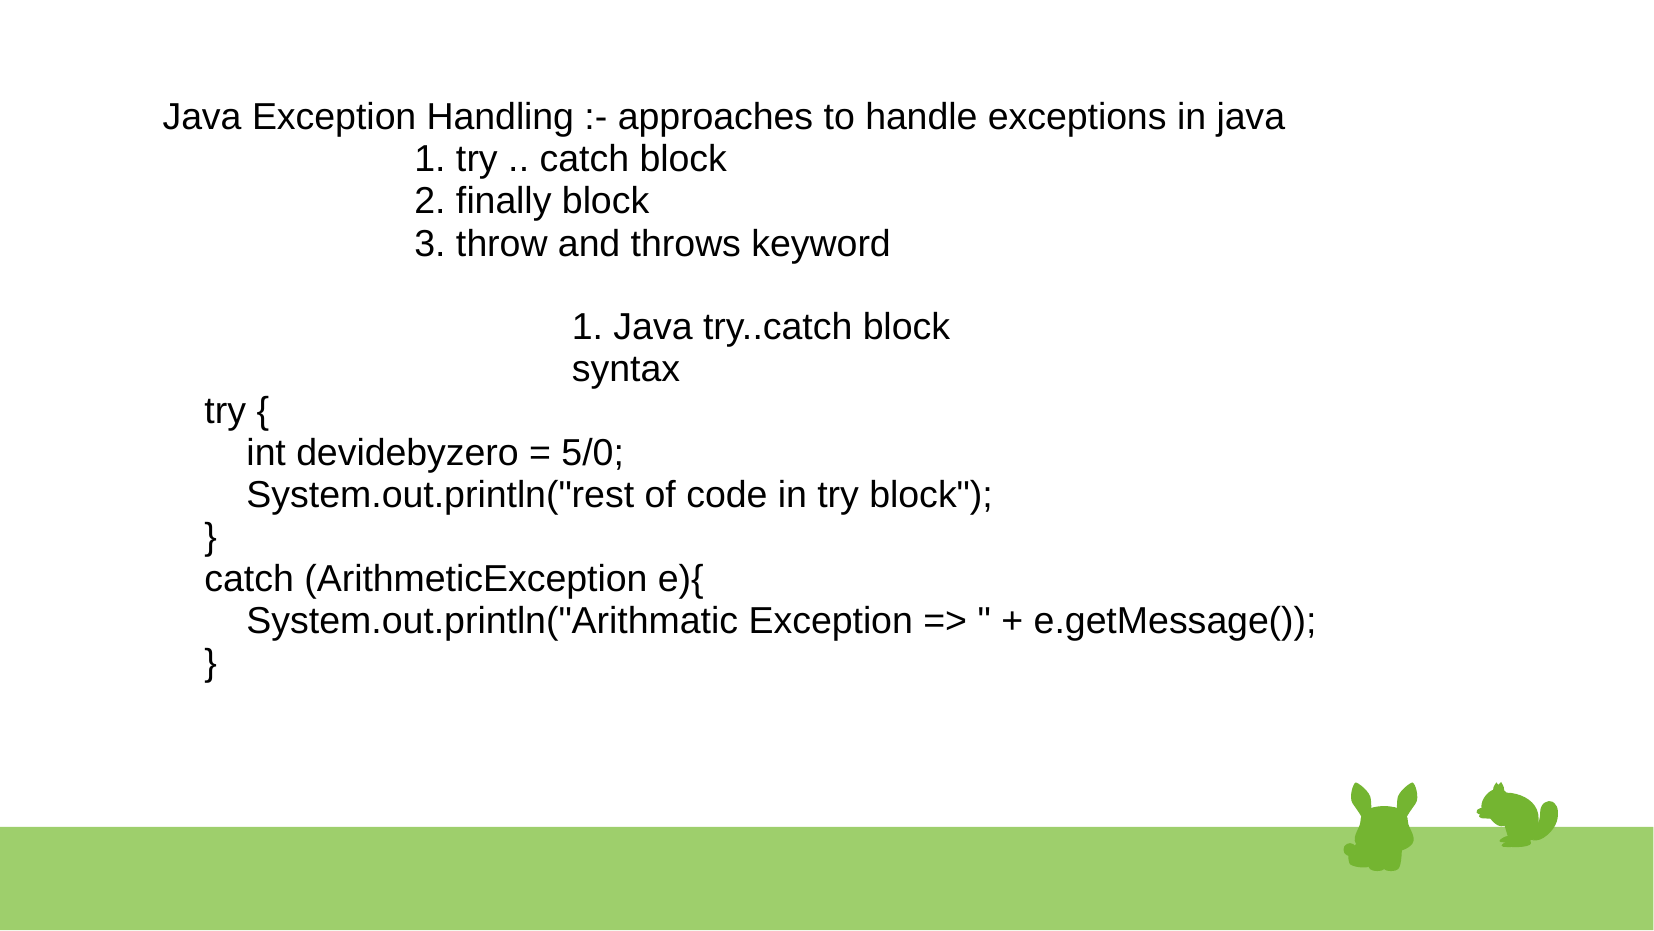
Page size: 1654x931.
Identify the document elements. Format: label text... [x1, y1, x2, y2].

text_box Java Exception Handling :- approaches to handle exceptions in java 1. try .. catch block 2. finally block 3. throw and throws keyword 1. Java try..catch block syntax try { int devidebyzero = 5/0; System.out.println("rest of code in try block"); } catch (ArithmeticException e){ System.out.println("Arithmatic Exception => " + e.getMessage()); } [147, 88, 1426, 770]
